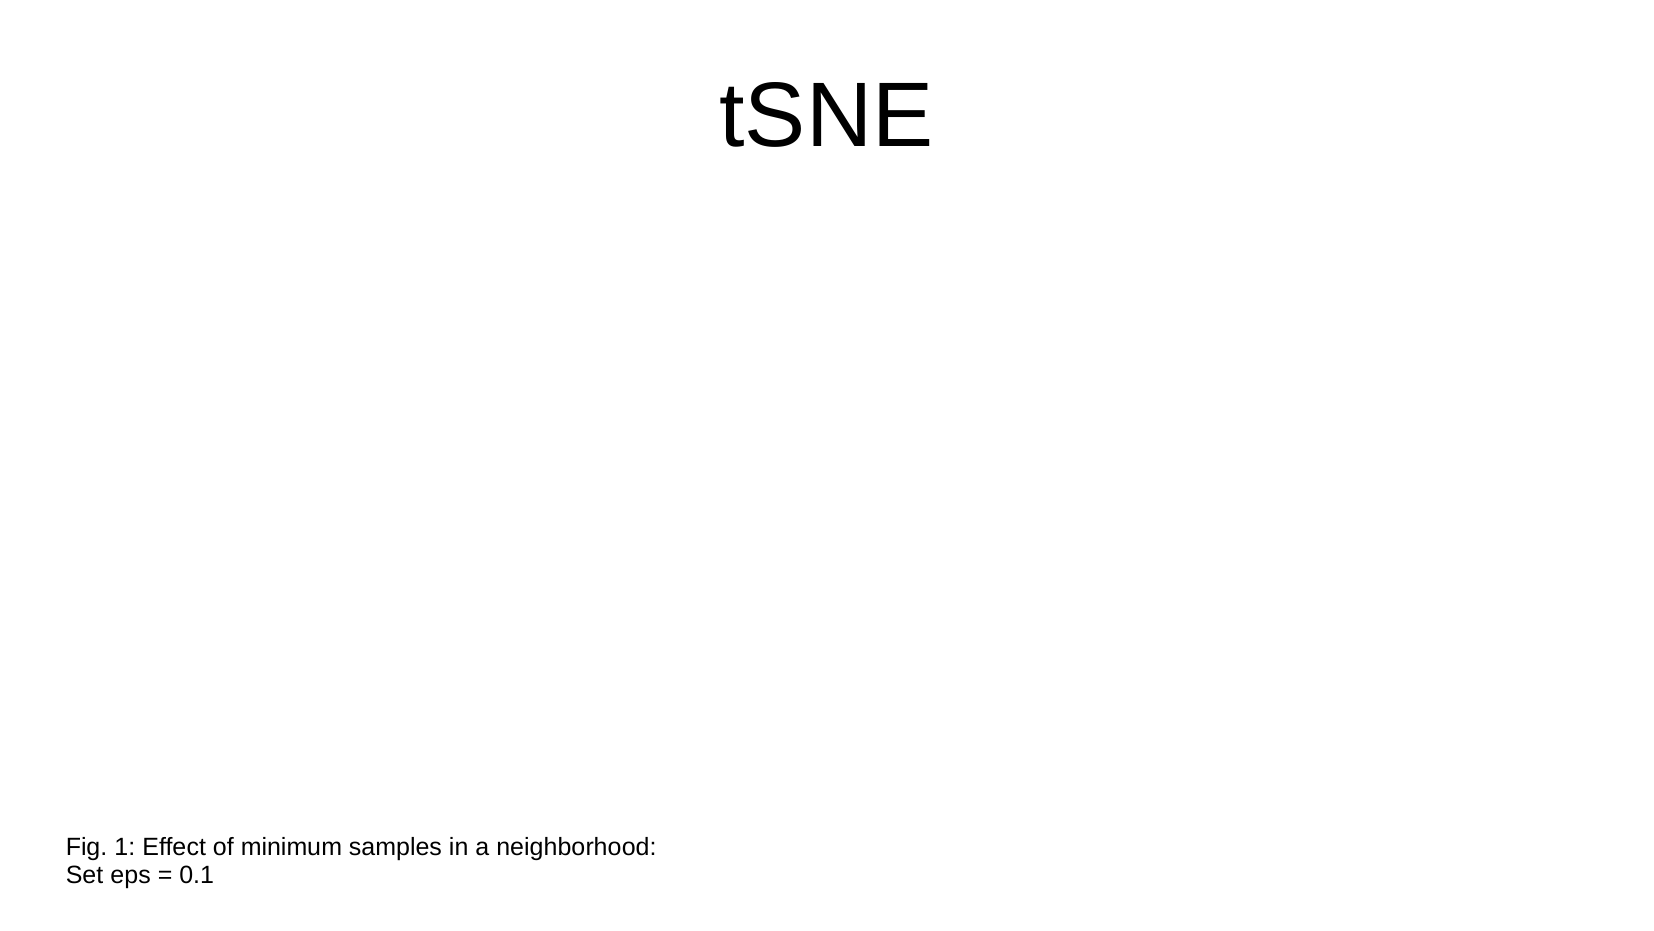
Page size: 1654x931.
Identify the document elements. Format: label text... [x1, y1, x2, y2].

title tSNE [82, 37, 1571, 193]
text_box Fig. 1: Effect of minimum samples in a neighborhood: Set eps = 0.1 [51, 825, 676, 901]
